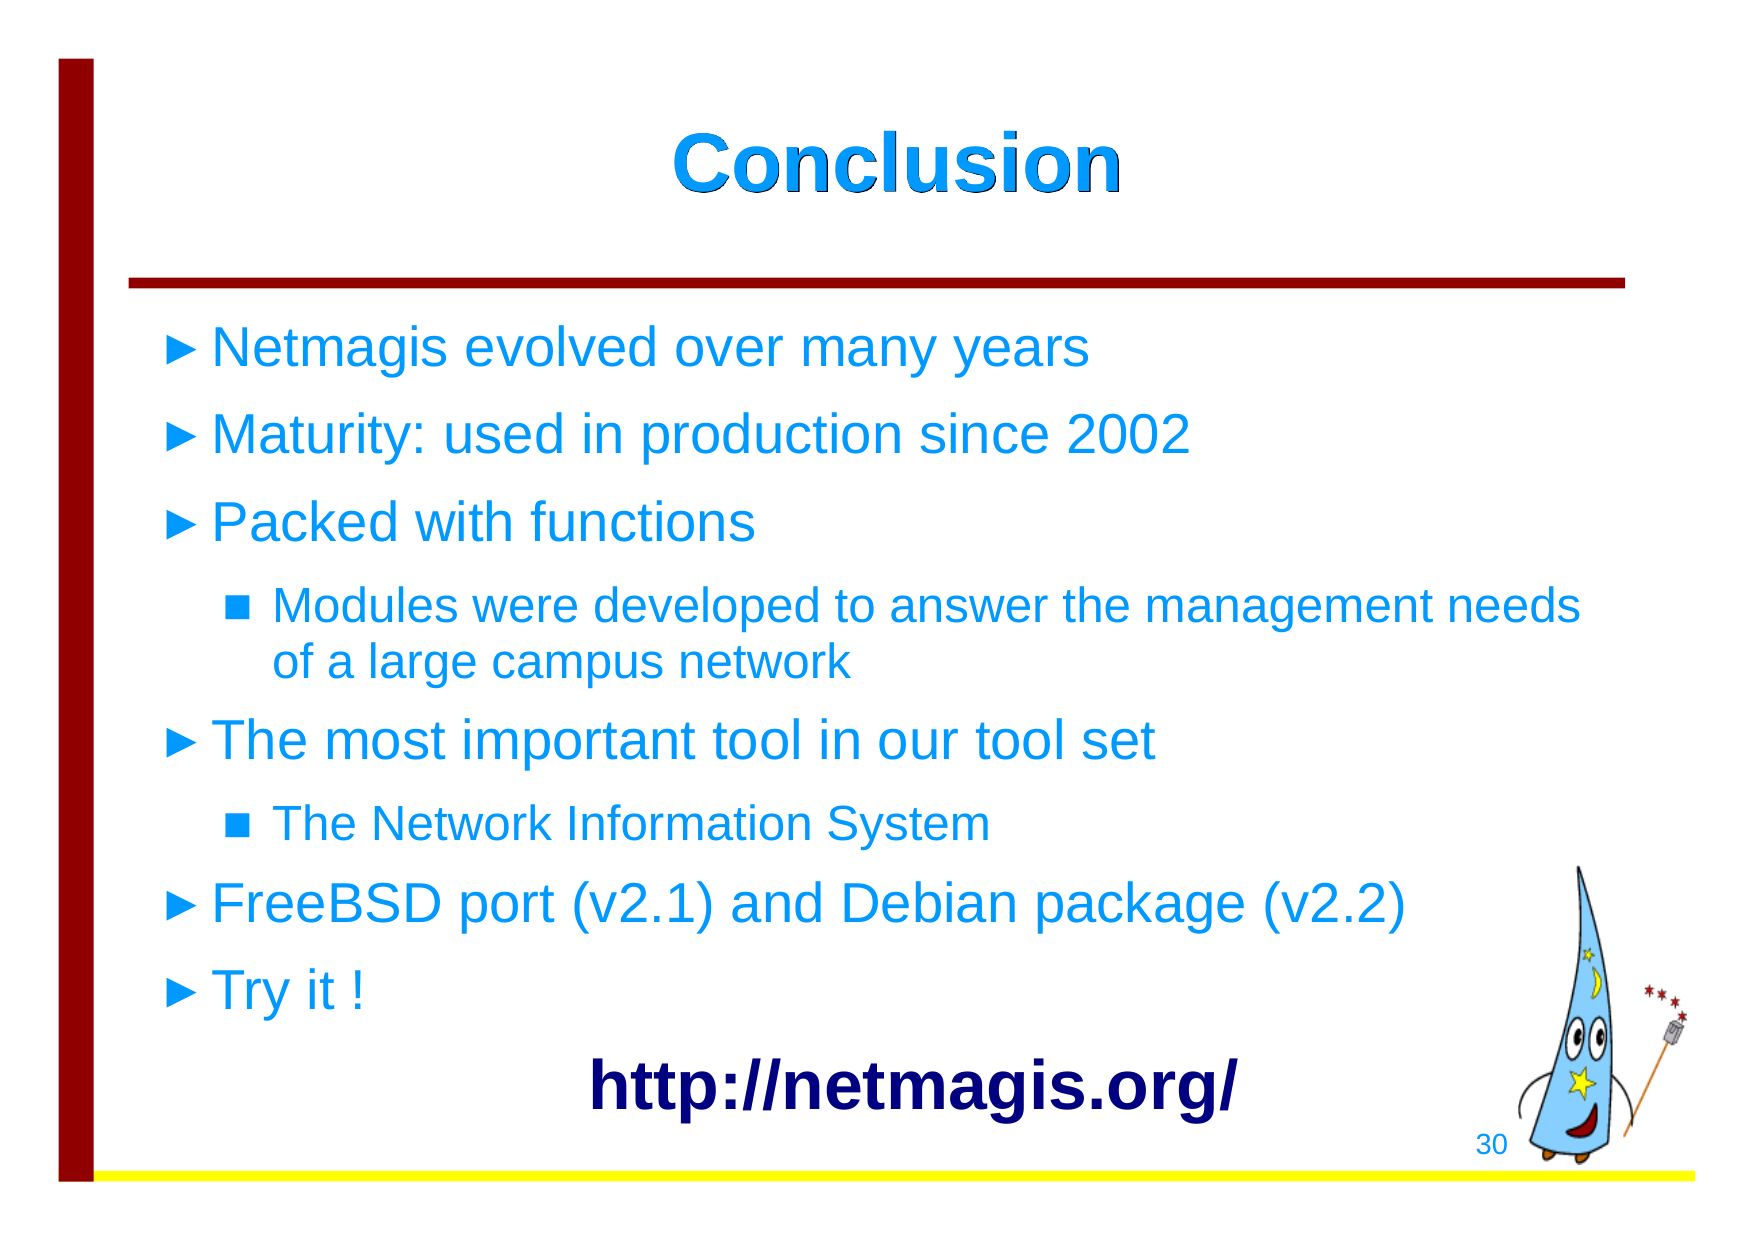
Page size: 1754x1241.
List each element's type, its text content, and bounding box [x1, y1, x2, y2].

picture [1518, 865, 1687, 1165]
title Conclusion [152, 74, 1643, 252]
list Netmagis evolved over many years Maturity: used in production since 2002 Packed with functions Modules were developed to answer the management needs of a large campus network The most important tool in our tool set The Network Information System FreeBSD port (v2.1) and Debian package (v2.2) Try it ! http://netmagis.org/ [140, 315, 1614, 1128]
